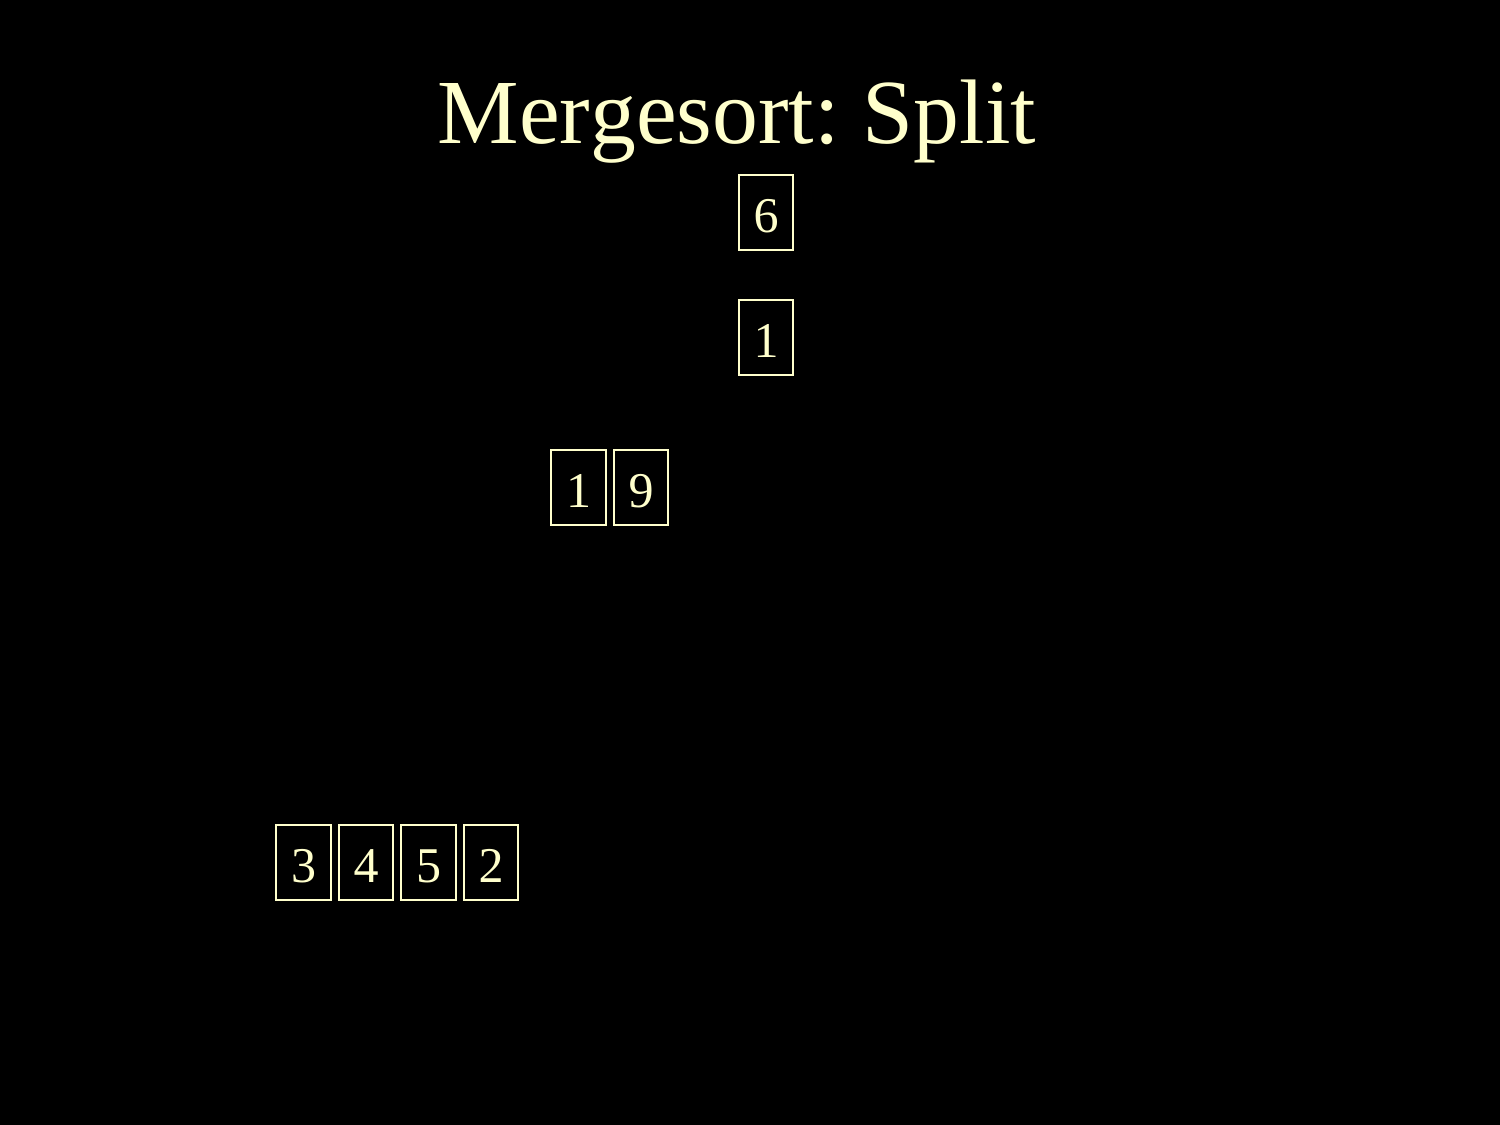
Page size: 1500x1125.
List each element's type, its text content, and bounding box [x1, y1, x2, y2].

title Mergesort: Split [8, 50, 1467, 176]
text_box 3 [276, 824, 331, 901]
text_box 1 [551, 449, 606, 526]
text_box 9 [613, 449, 669, 526]
text_box 5 [401, 824, 456, 901]
text_box 6 [738, 174, 794, 251]
text_box 1 [738, 299, 794, 376]
text_box 4 [338, 824, 394, 901]
text_box 2 [463, 824, 519, 901]
